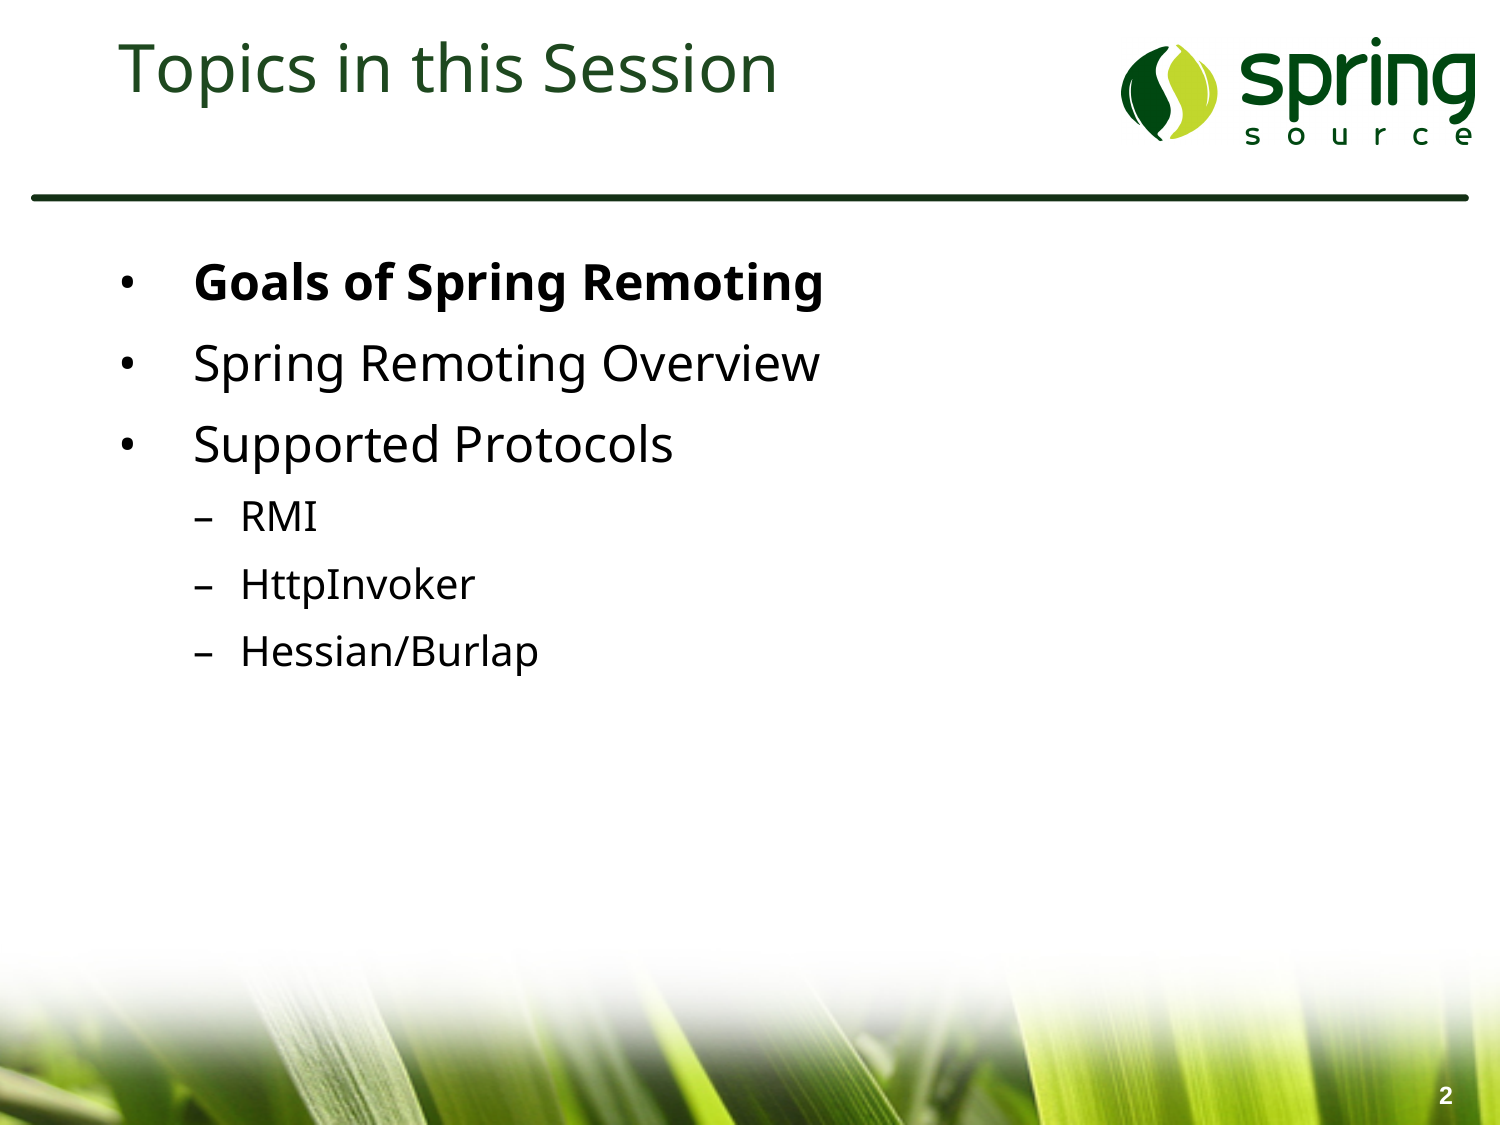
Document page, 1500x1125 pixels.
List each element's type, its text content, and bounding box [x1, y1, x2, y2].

title Topics in this Session [103, 13, 1136, 177]
picture [1136, 37, 1475, 145]
picture [0, 944, 1500, 1125]
list Goals of Spring Remoting Spring Remoting Overview Supported Protocols RMI HttpInvoker Hessian/Burlap [103, 239, 1394, 903]
